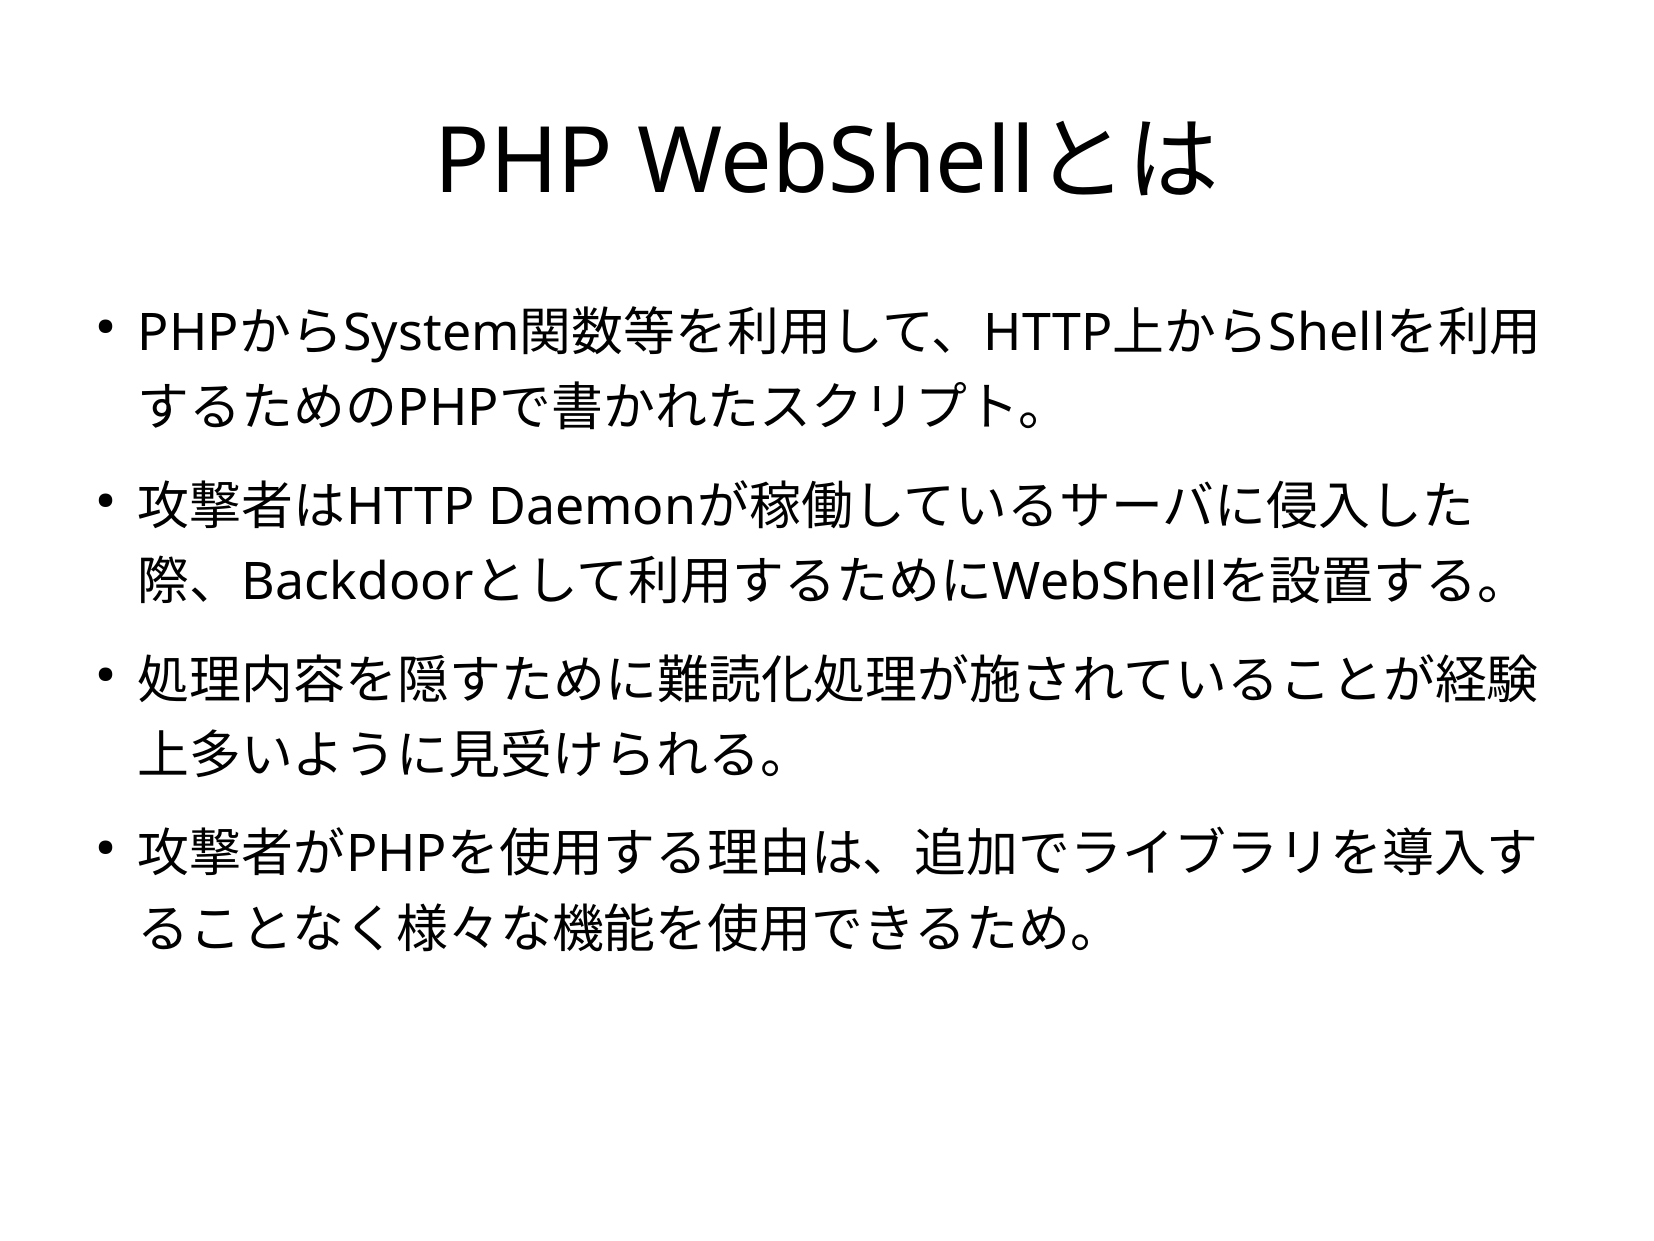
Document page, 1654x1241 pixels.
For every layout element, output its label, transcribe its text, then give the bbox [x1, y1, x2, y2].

list PHPからSystem関数等を利用して、HTTP上からShellを利用するためのPHPで書かれたスクリプト。 攻撃者はHTTP Daemonが稼働しているサーバに侵入した際、Backdoorとして利用するためにWebShellを設置する。 処理内容を隠すために難読化処理が施されていることが経験上多いように見受けられる。 攻撃者がPHPを使用する理由は、追加でライブラリを導入することなく様々な機能を使用できるため。 [82, 290, 1571, 1010]
title PHP WebShellとは [82, 49, 1571, 257]
